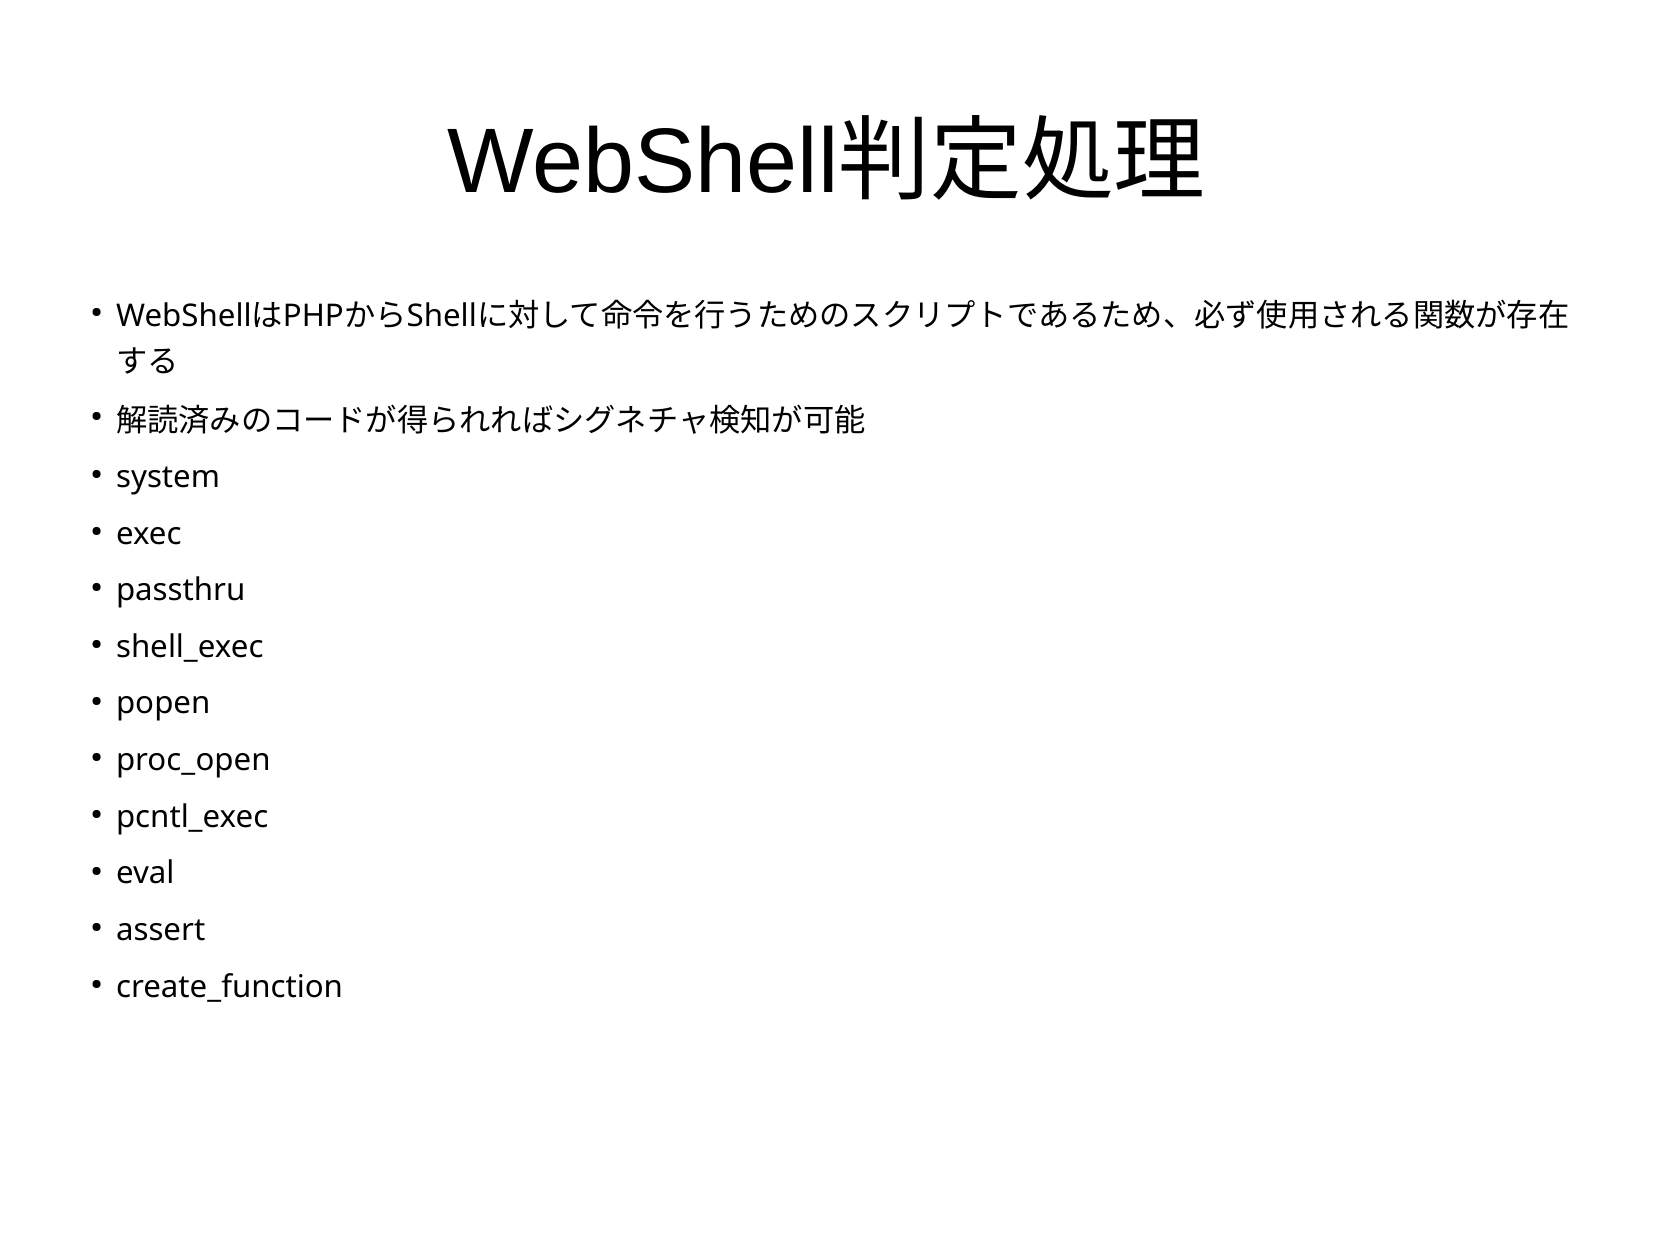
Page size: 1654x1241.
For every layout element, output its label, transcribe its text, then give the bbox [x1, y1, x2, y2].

list WebShellはPHPからShellに対して命令を行うためのスクリプトであるため、必ず使用される関数が存在する 解読済みのコードが得られればシグネチャ検知が可能 system exec passthru shell_exec popen proc_open pcntl_exec eval assert create_function [82, 290, 1571, 1010]
title WebShell判定処理 [82, 49, 1571, 257]
